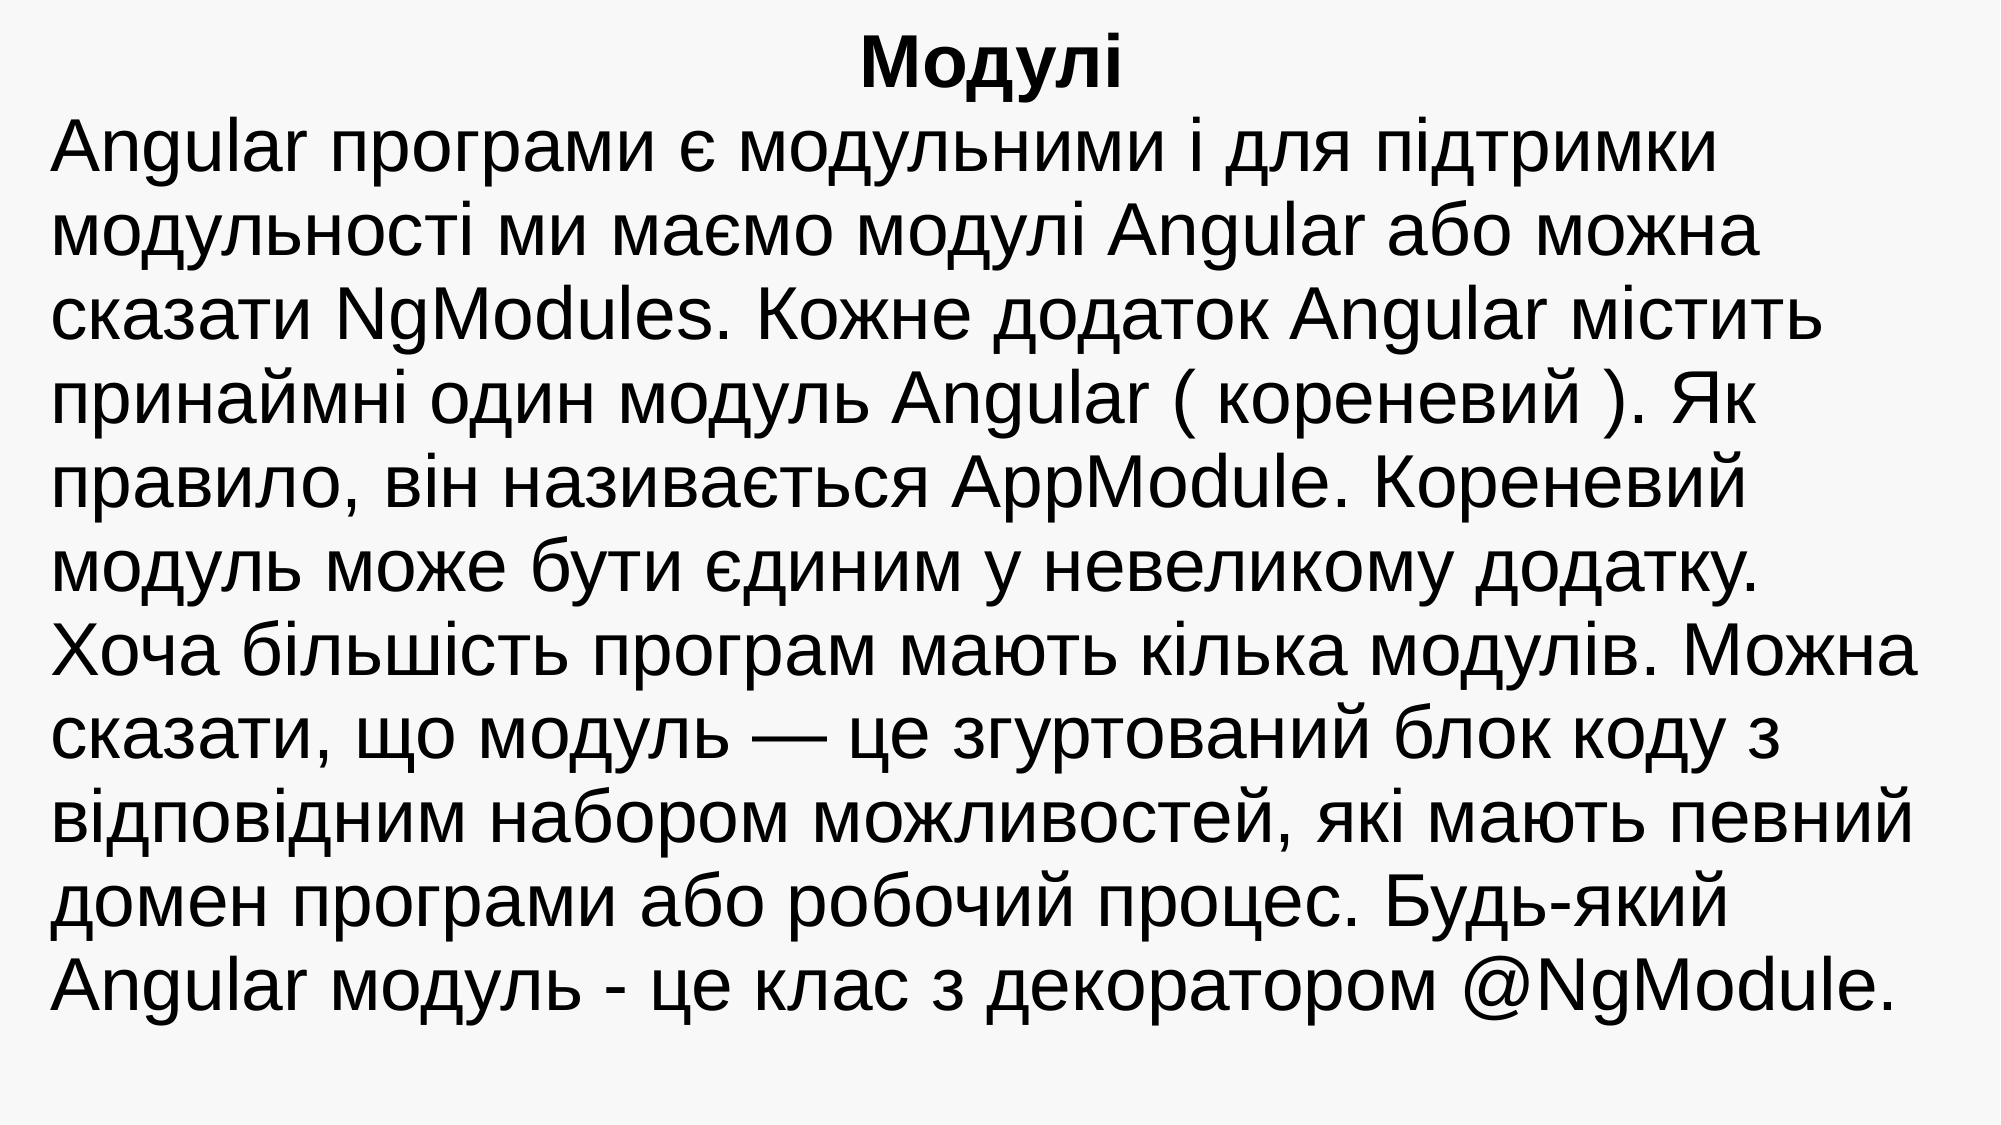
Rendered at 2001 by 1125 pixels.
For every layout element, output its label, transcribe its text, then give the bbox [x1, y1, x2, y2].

text_box Модулі Angular програми є модульними і для підтримки модульності ми маємо модулі Angular або можна сказати NgModules. Кожне додаток Angular містить принаймні один модуль Angular ( кореневий ). Як правило, він називається AppModule. Кореневий модуль може бути єдиним у невеликому додатку. Хоча більшість програм мають кілька модулів. Можна сказати, що модуль — це згуртований блок коду з відповідним набором можливостей, які мають певний домен програми або робочий процес. Будь-який Angular модуль - це клас з декоратором @NgModule. [35, 11, 1949, 1035]
